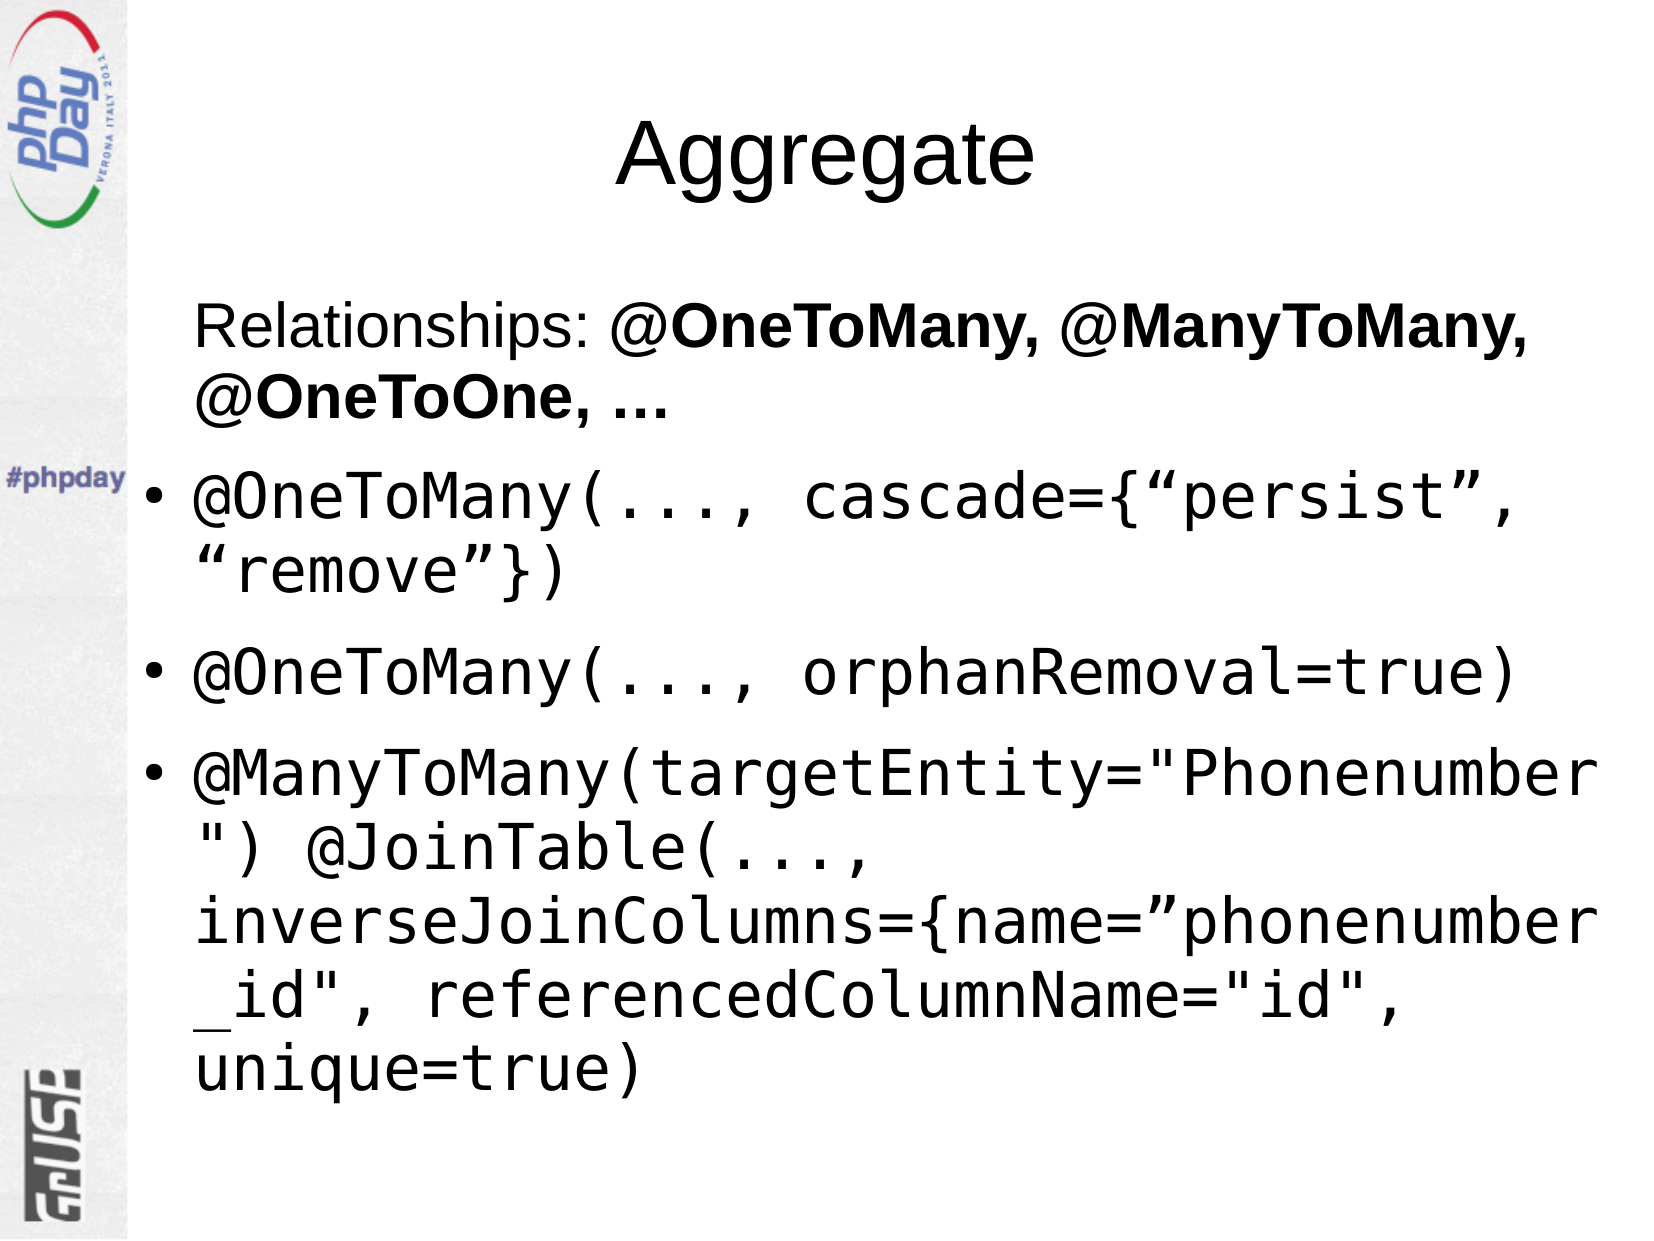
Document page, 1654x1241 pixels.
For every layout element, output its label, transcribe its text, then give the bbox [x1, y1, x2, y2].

title Aggregate [82, 56, 1571, 250]
picture [0, 0, 1654, 1241]
list Relationships: @OneToMany, @ManyToMany, @OneToOne, … @OneToMany(..., cascade={“persist”, “remove”}) @OneToMany(..., orphanRemoval=true) @ManyToMany(targetEntity="Phonenumber") @JoinTable(..., inverseJoinColumns={name=”phonenumber_id", referencedColumnName="id", unique=true) [126, 290, 1616, 1109]
